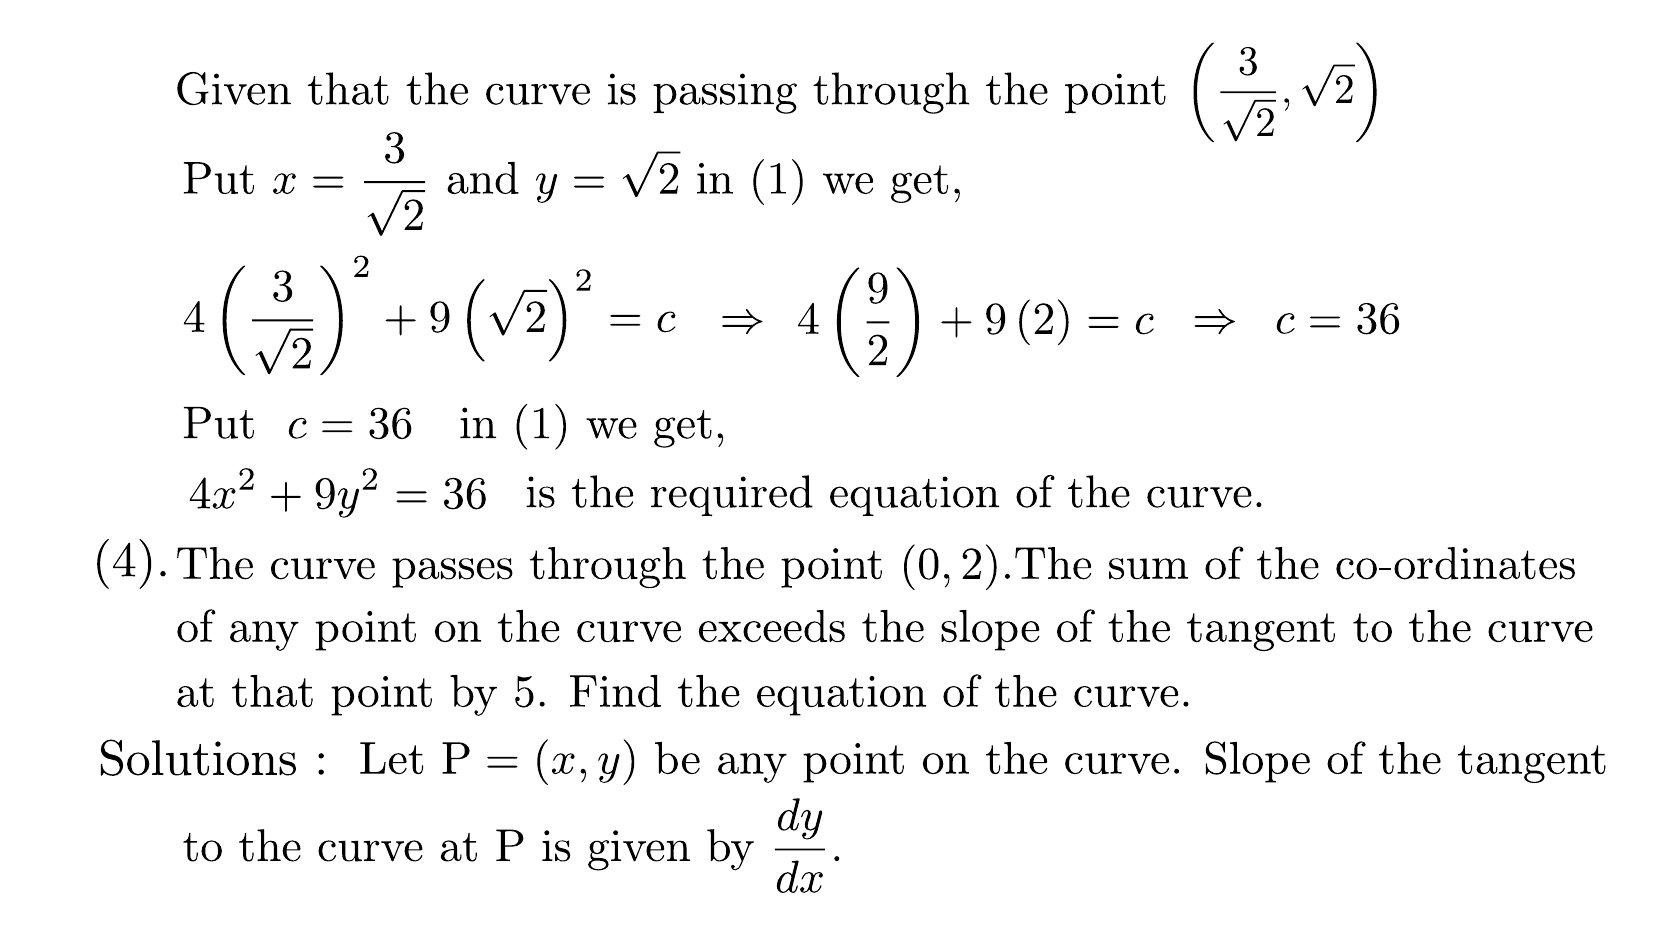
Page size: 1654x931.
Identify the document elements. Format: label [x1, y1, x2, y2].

text_box [1187, 42, 1377, 143]
text_box [526, 474, 1262, 517]
text_box [360, 739, 1606, 786]
text_box [1194, 308, 1235, 335]
subtitle [47, 29, 1607, 896]
text_box [94, 538, 166, 589]
text_box [177, 674, 1189, 716]
text_box [798, 267, 1154, 378]
text_box [1276, 302, 1400, 335]
text_box [183, 255, 676, 376]
text_box [177, 609, 1593, 652]
text_box [177, 544, 1575, 591]
text_box [721, 308, 763, 335]
text_box [183, 798, 840, 893]
text_box [183, 132, 960, 236]
text_box [183, 403, 724, 450]
text_box [177, 71, 1166, 114]
text_box [189, 468, 486, 518]
text_box [100, 739, 324, 776]
